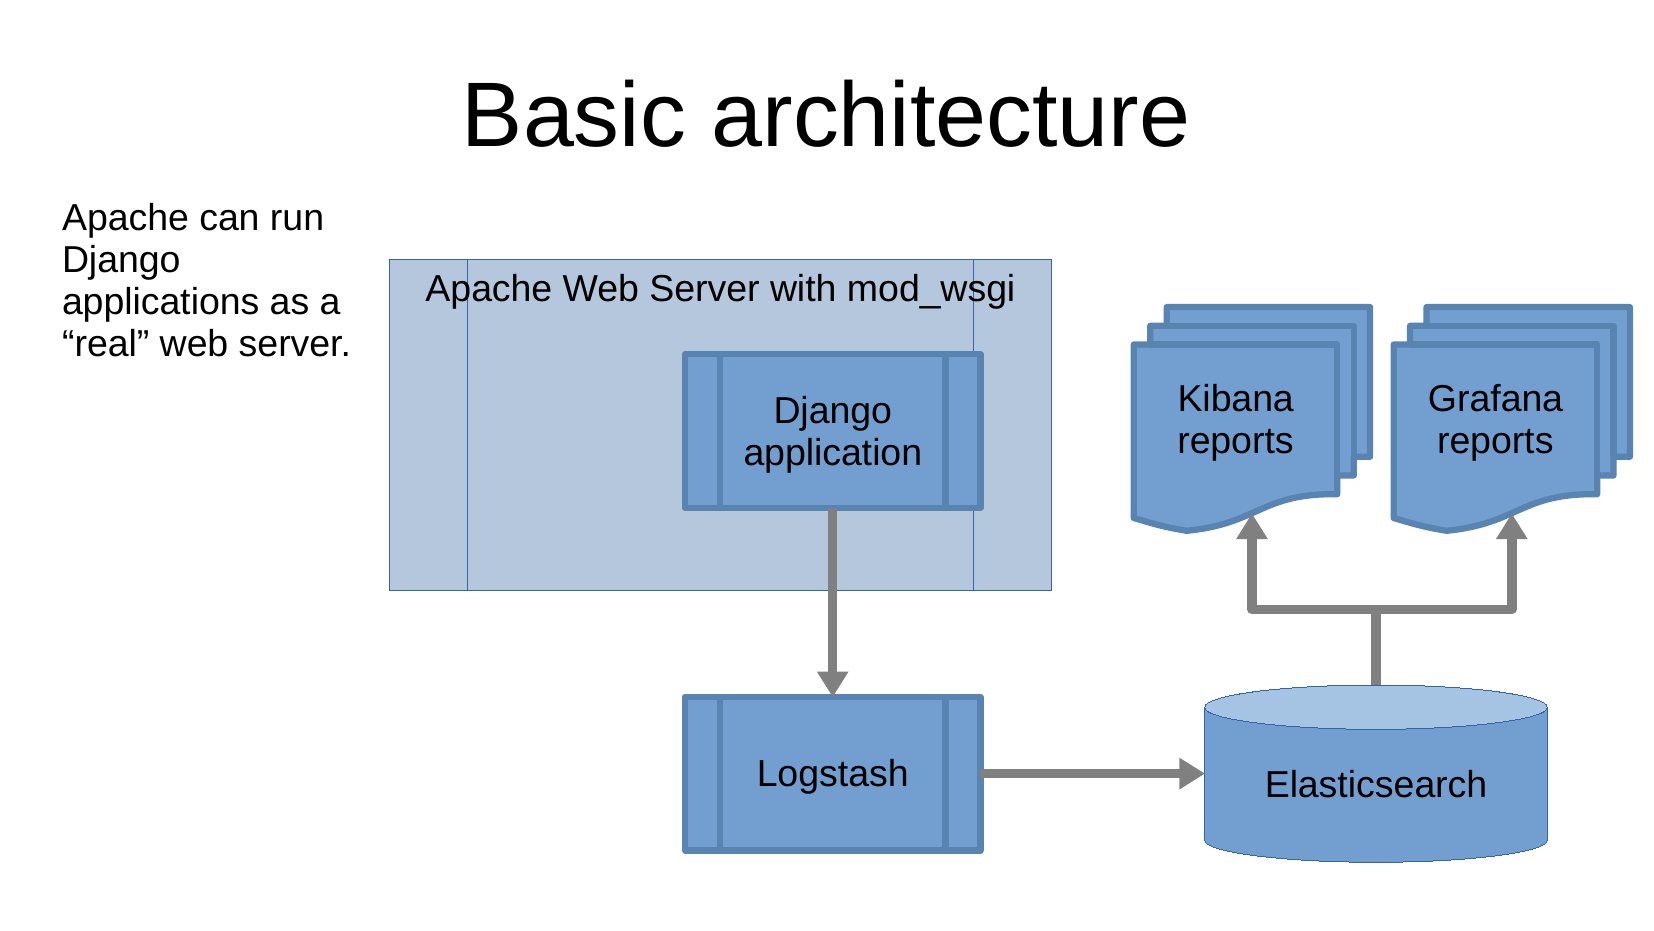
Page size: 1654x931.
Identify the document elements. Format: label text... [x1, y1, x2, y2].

text_box Elasticsearch [1204, 708, 1548, 863]
text_box Apache Web Server with mod_wsgi [390, 259, 1051, 591]
text_box Logstash [685, 696, 980, 851]
text_box Kibana reports [1133, 307, 1371, 531]
text_box Grafana reports [1393, 307, 1630, 531]
text_box Django application [685, 354, 980, 508]
text_box Apache can run Django applications as a “real” web server. [47, 188, 367, 426]
title Basic architecture [82, 37, 1571, 193]
